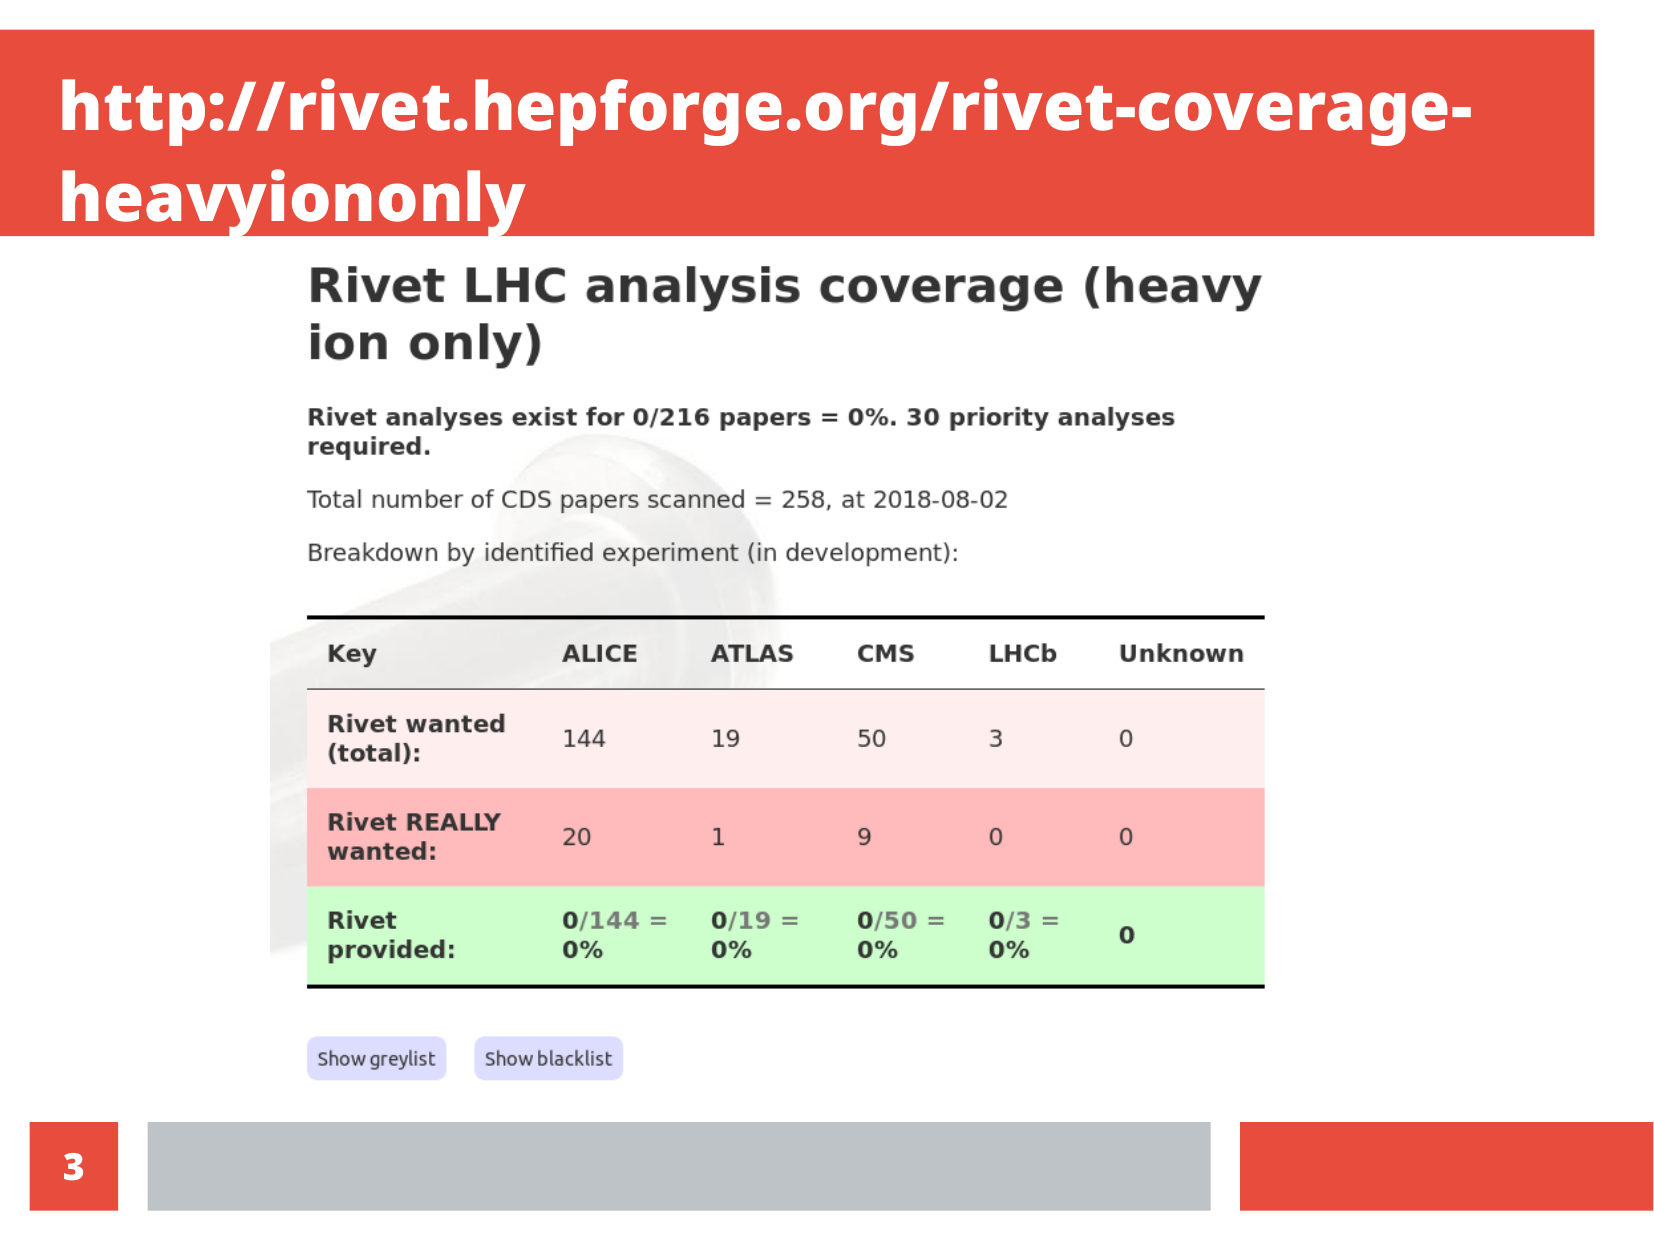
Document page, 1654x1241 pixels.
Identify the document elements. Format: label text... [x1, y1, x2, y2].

title http://rivet.hepforge.org/rivet-coverage-heavyiononly [59, 59, 1595, 207]
picture [270, 257, 1322, 1096]
